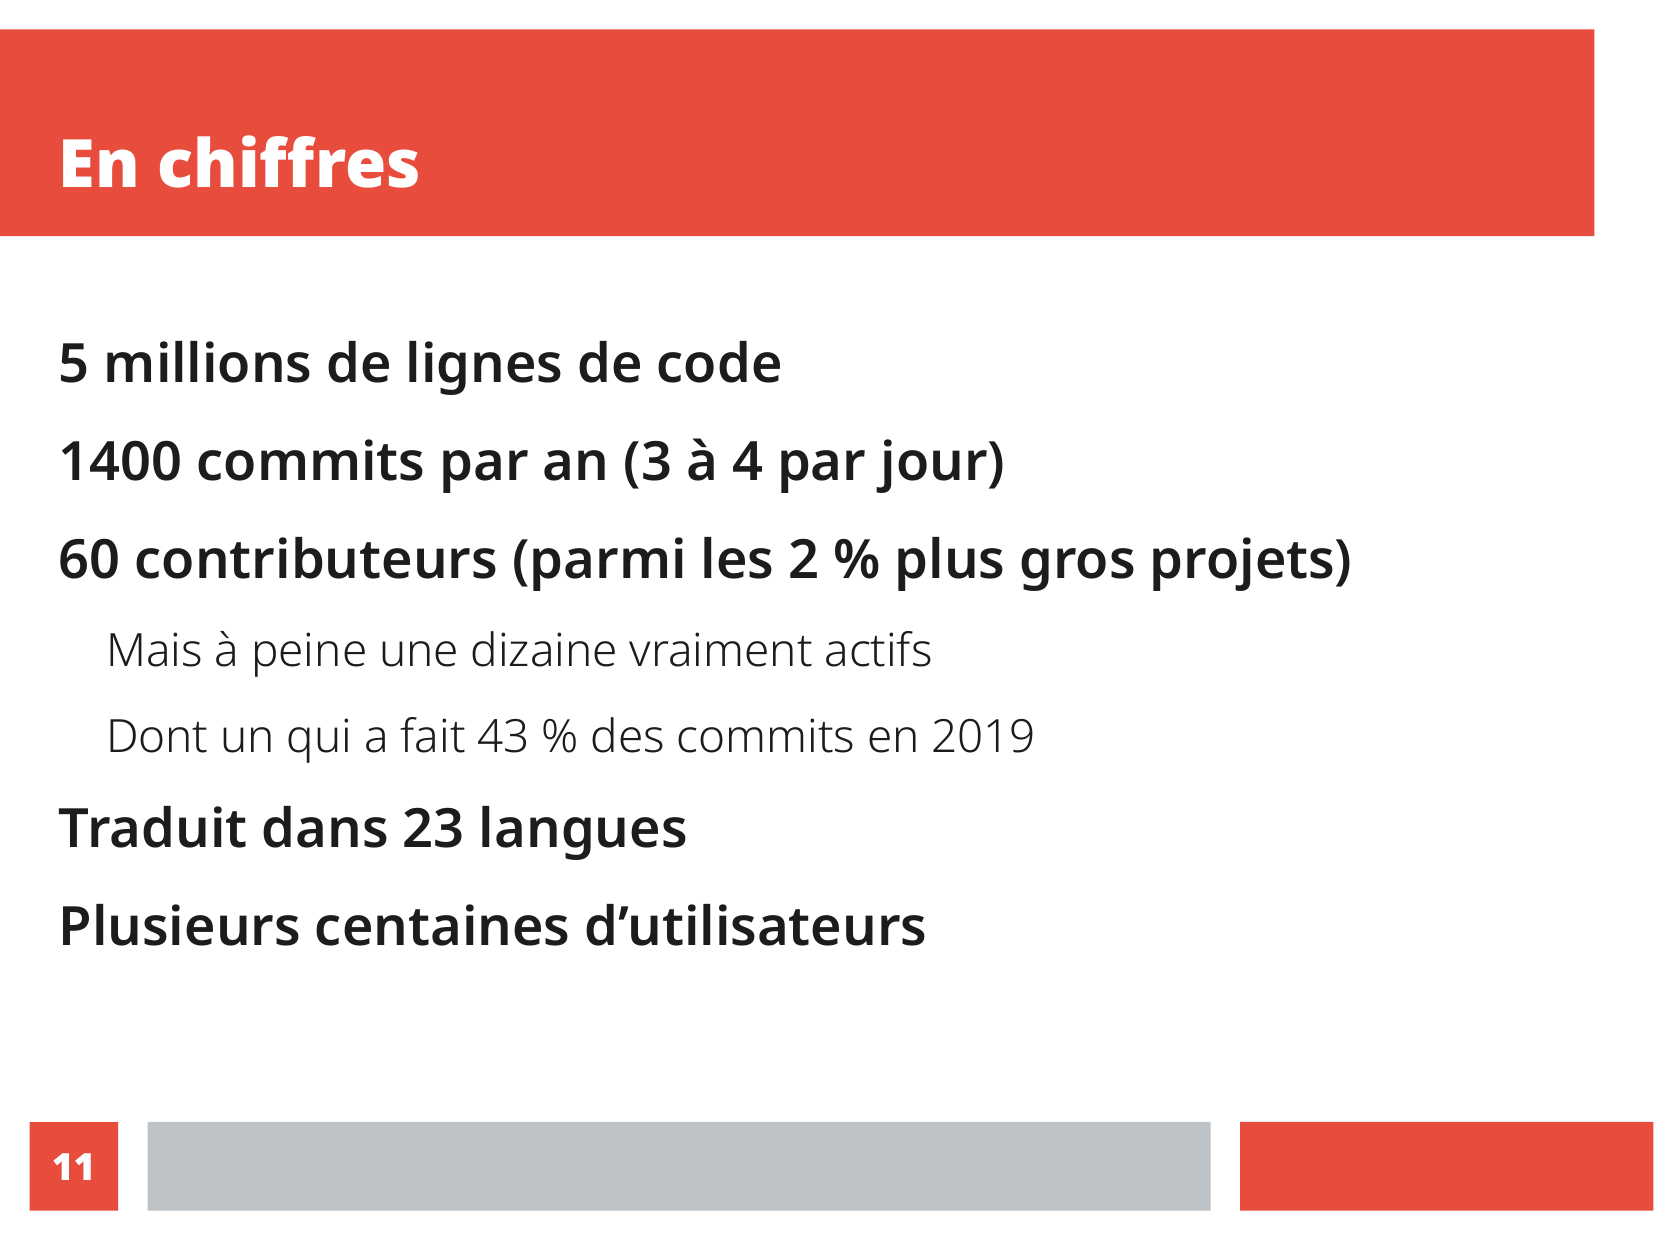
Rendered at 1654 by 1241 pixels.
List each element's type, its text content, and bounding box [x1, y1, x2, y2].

list 5 millions de lignes de code 1400 commits par an (3 à 4 par jour) 60 contributeurs (parmi les 2 % plus gros projets) Mais à peine une dizaine vraiment actifs Dont un qui a fait 43 % des commits en 2019 Traduit dans 23 langues Plusieurs centaines d’utilisateurs [59, 324, 1565, 1093]
title En chiffres [59, 59, 1595, 207]
